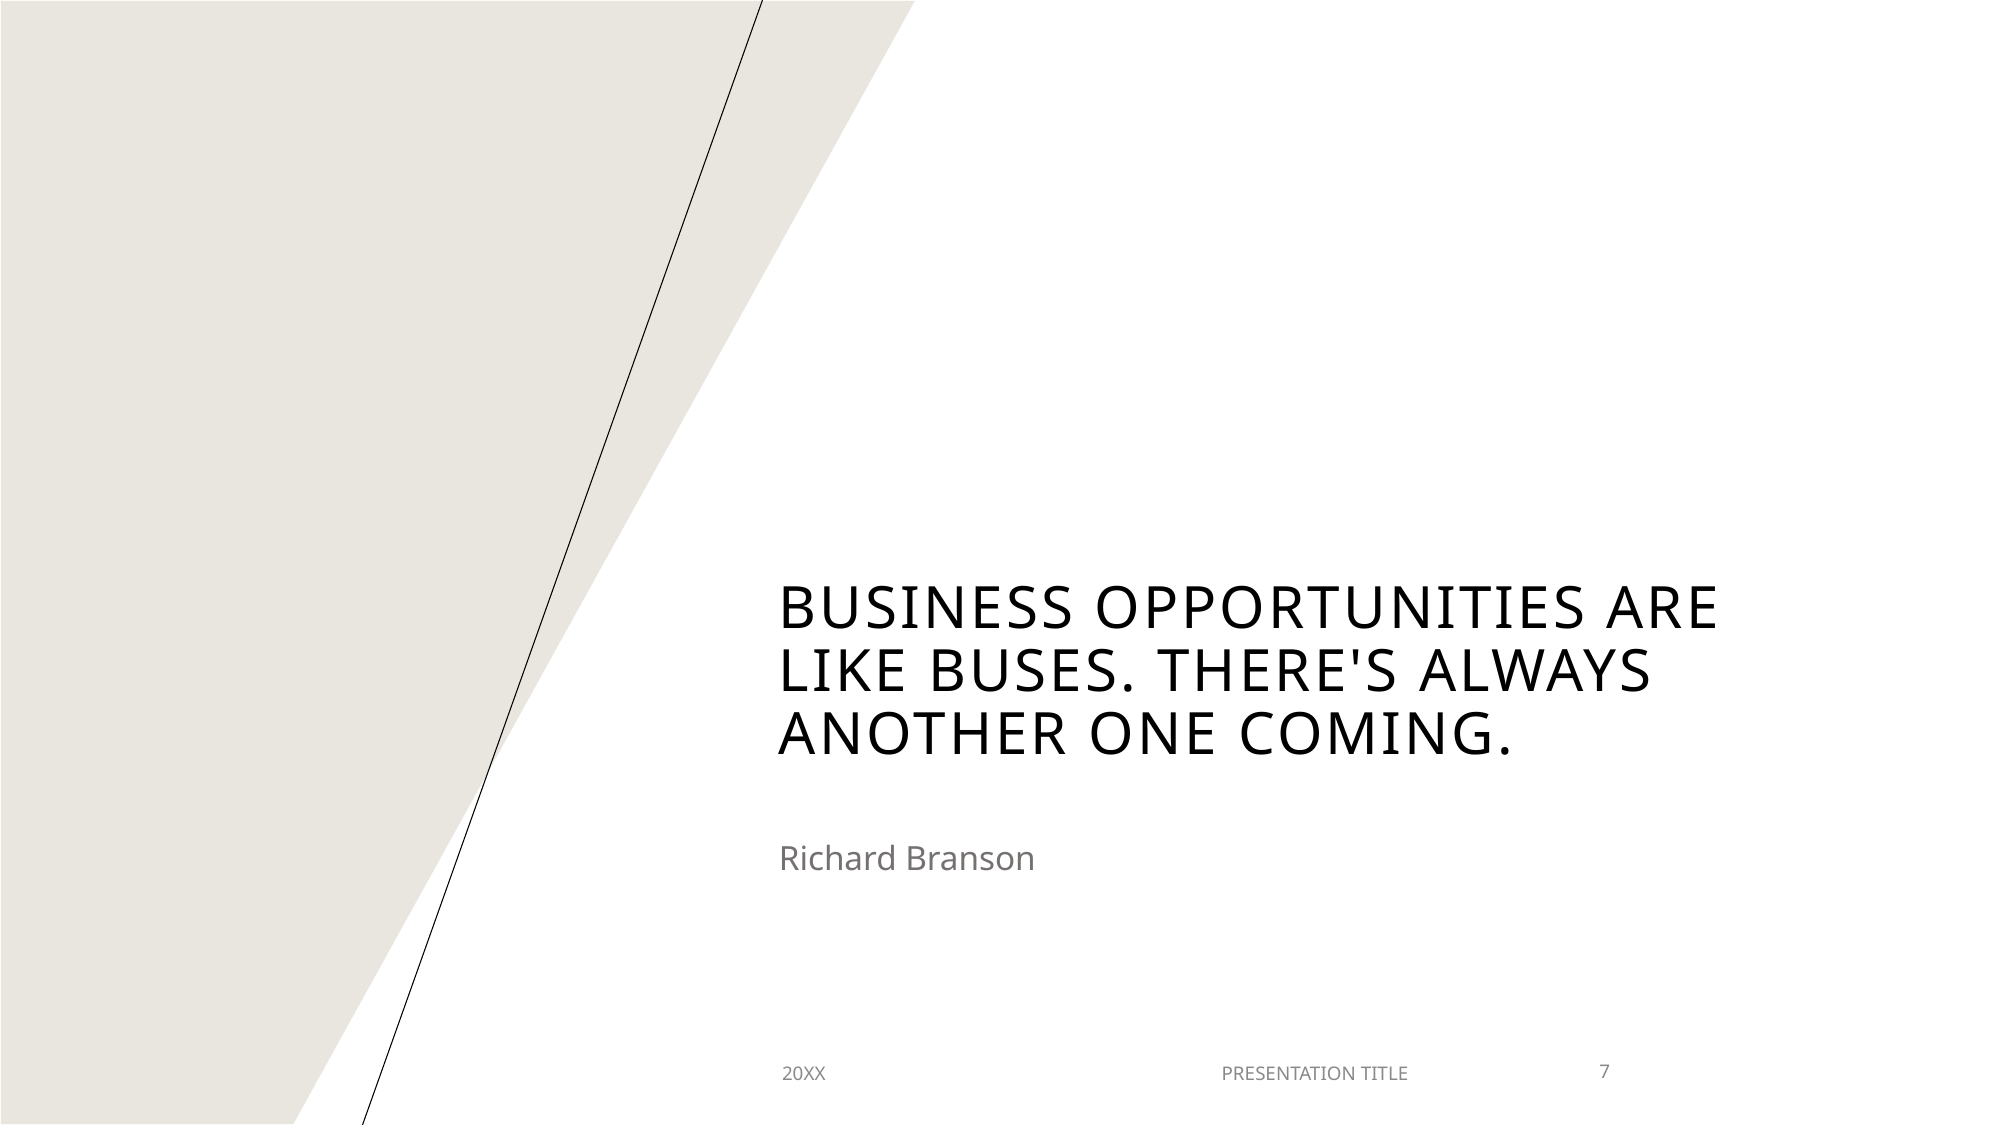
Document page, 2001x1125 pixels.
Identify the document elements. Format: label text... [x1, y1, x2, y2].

title BUSINESS OPPORTUNITIES ARE LIKE BUSES. THERE'S ALWAYS ANOTHER ONE COMING.​ [764, 460, 1863, 775]
subtitle Richard Branson [764, 824, 1863, 885]
text_box 20XX [767, 1042, 1046, 1103]
text_box PRESENTATION TITLE [1106, 1042, 1524, 1103]
text_box 7 [1584, 1042, 1863, 1103]
